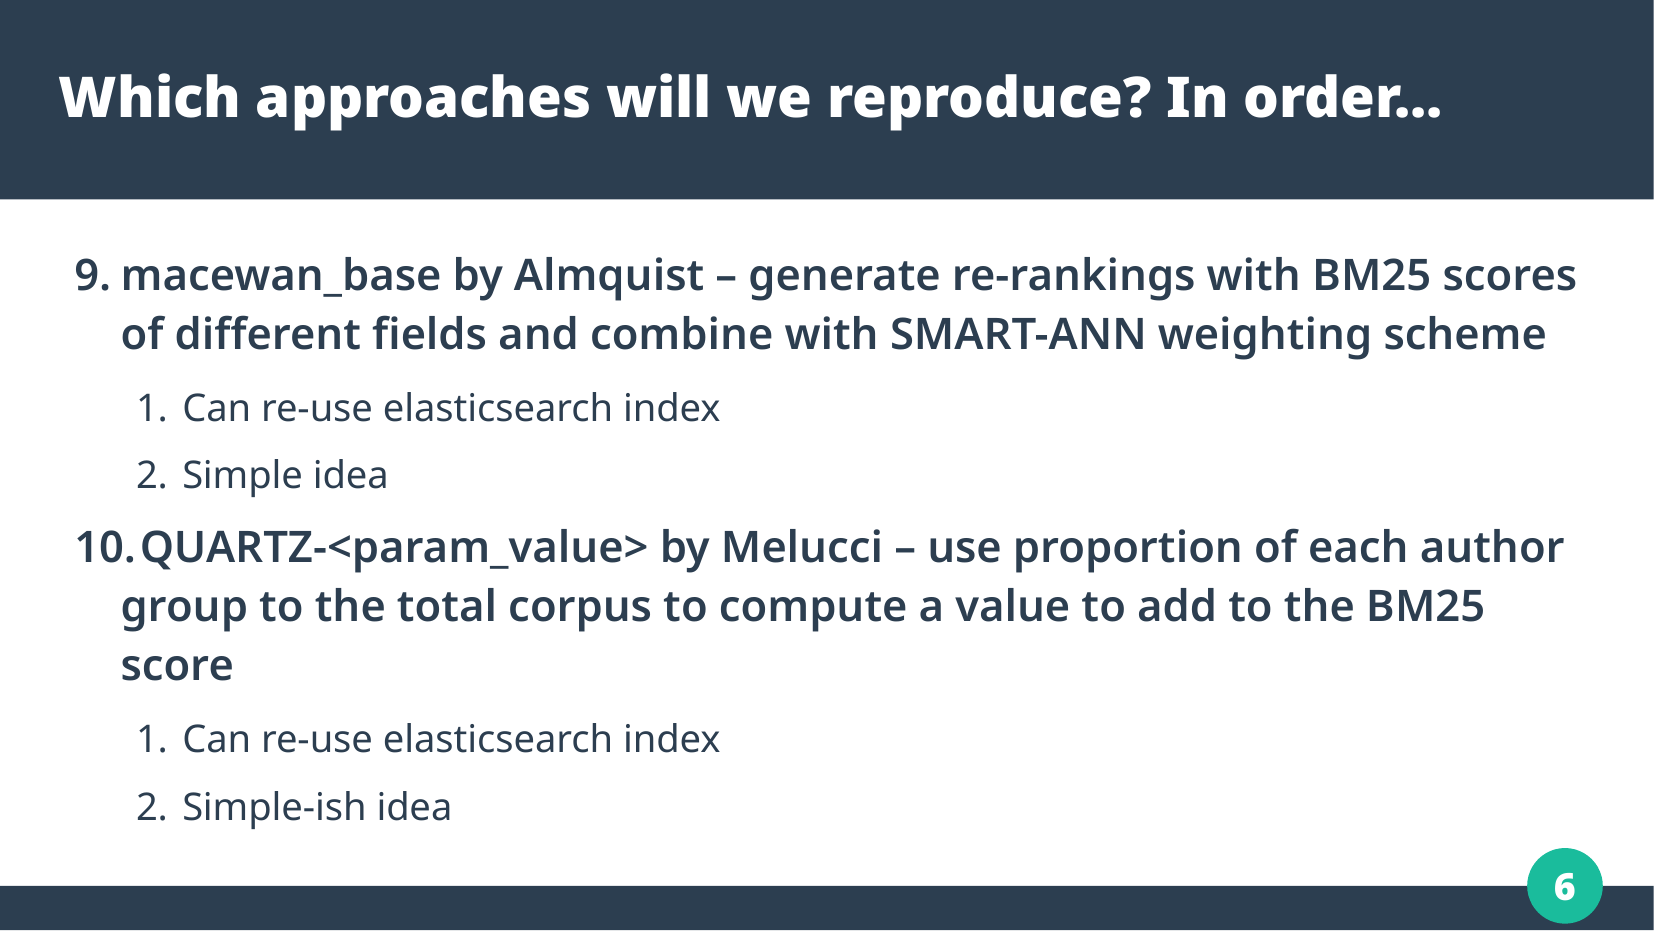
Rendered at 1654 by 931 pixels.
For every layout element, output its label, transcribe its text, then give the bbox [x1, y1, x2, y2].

list macewan_base by Almquist – generate re-rankings with BM25 scores of different fields and combine with SMART-ANN weighting scheme Can re-use elasticsearch index Simple idea QUARTZ-<param_value> by Melucci – use proportion of each author group to the total corpus to compute a value to add to the BM25 score Can re-use elasticsearch index Simple-ish idea [59, 243, 1595, 864]
title Which approaches will we reproduce? In order... [59, 37, 1595, 156]
